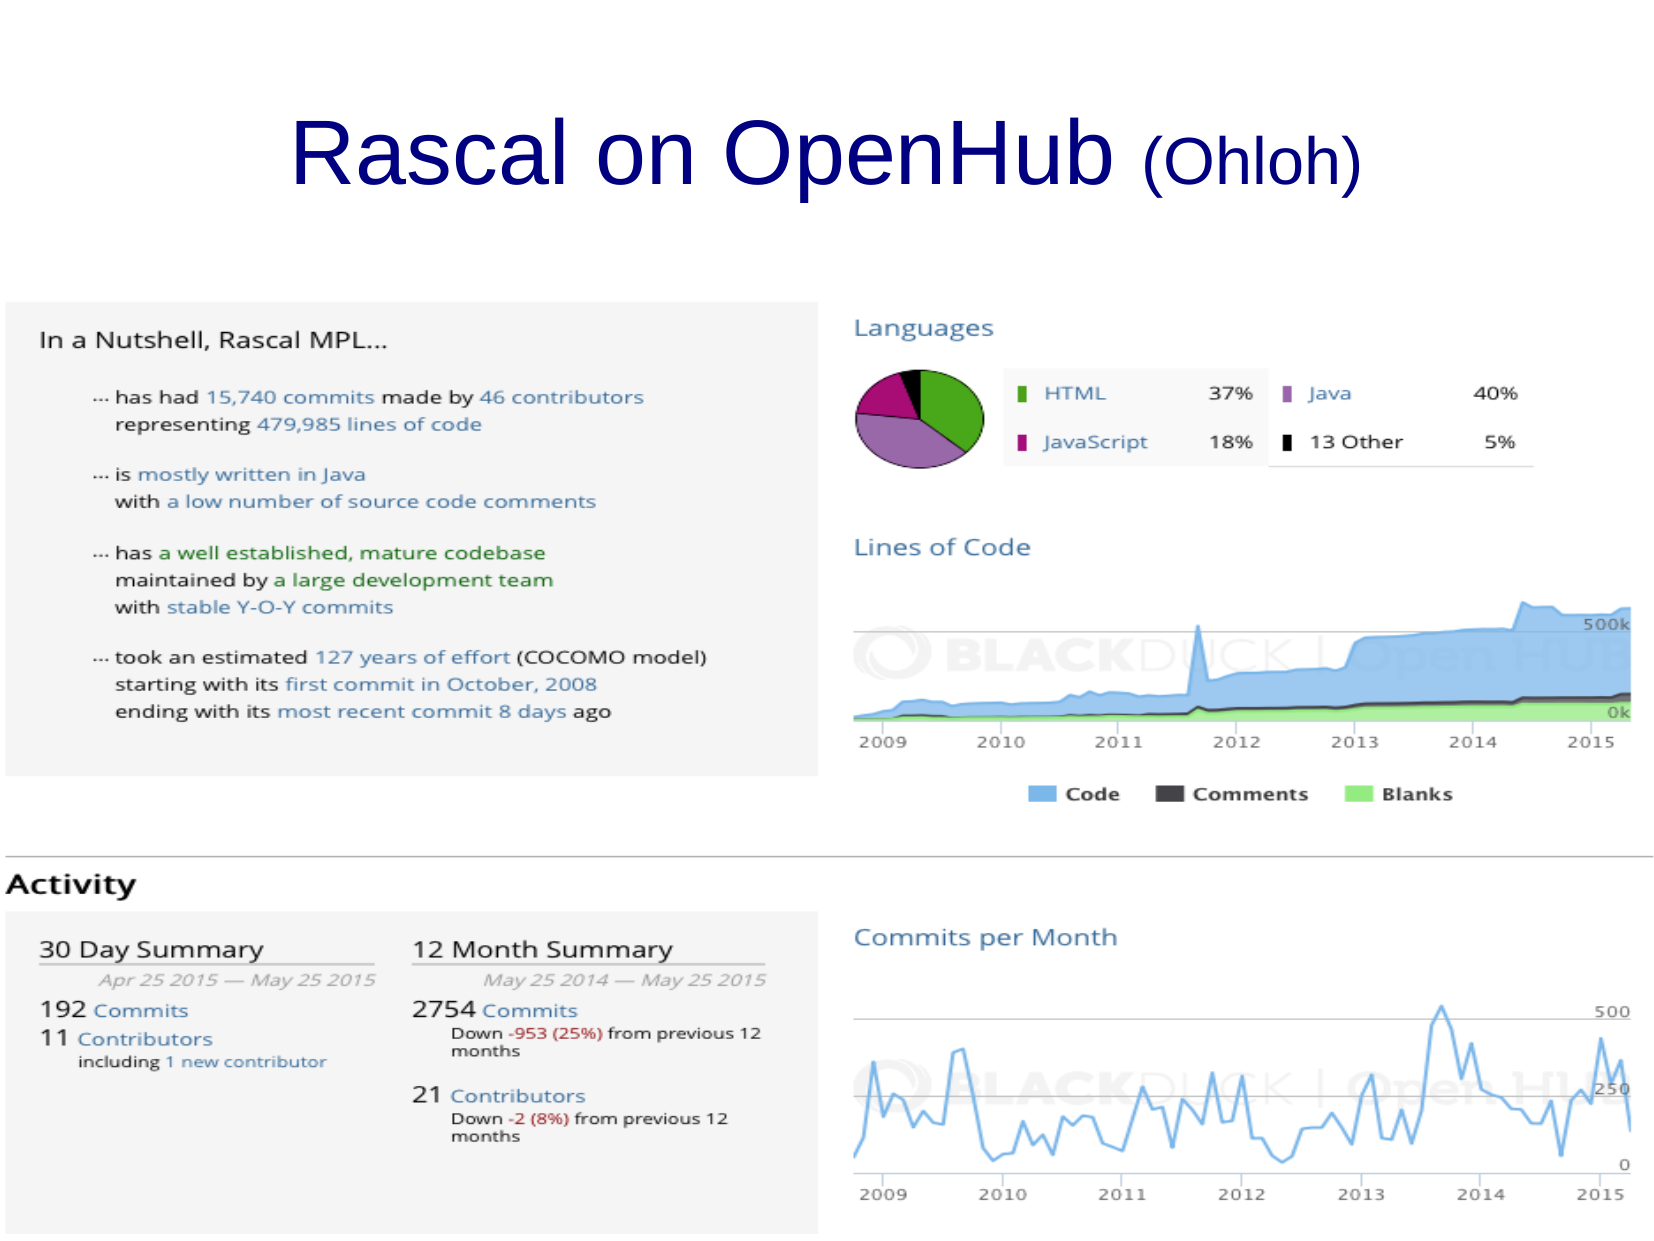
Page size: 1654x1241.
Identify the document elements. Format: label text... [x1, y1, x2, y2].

picture [0, 290, 1654, 1234]
title Rascal on OpenHub (Ohloh) [82, 49, 1571, 257]
